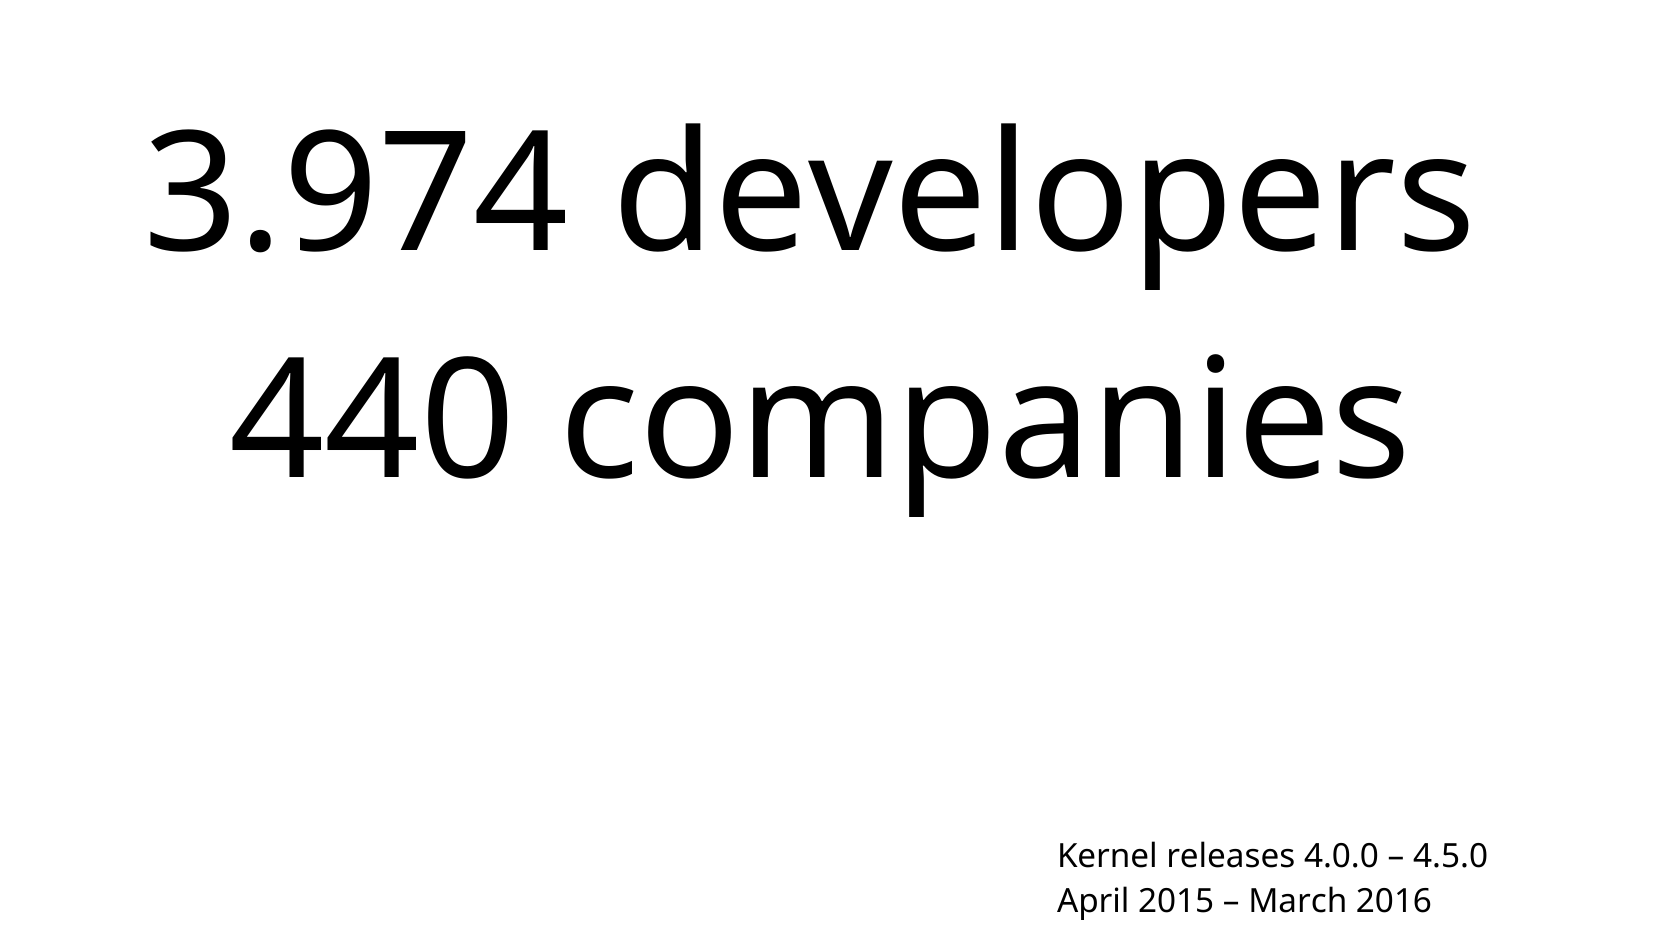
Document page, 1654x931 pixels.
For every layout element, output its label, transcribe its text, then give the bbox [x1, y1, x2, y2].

text_box Kernel releases 4.0.0 – 4.5.0 April 2015 – March 2016 [1042, 824, 1569, 919]
text_box 3.974 developers 440 companies [128, 65, 1526, 481]
